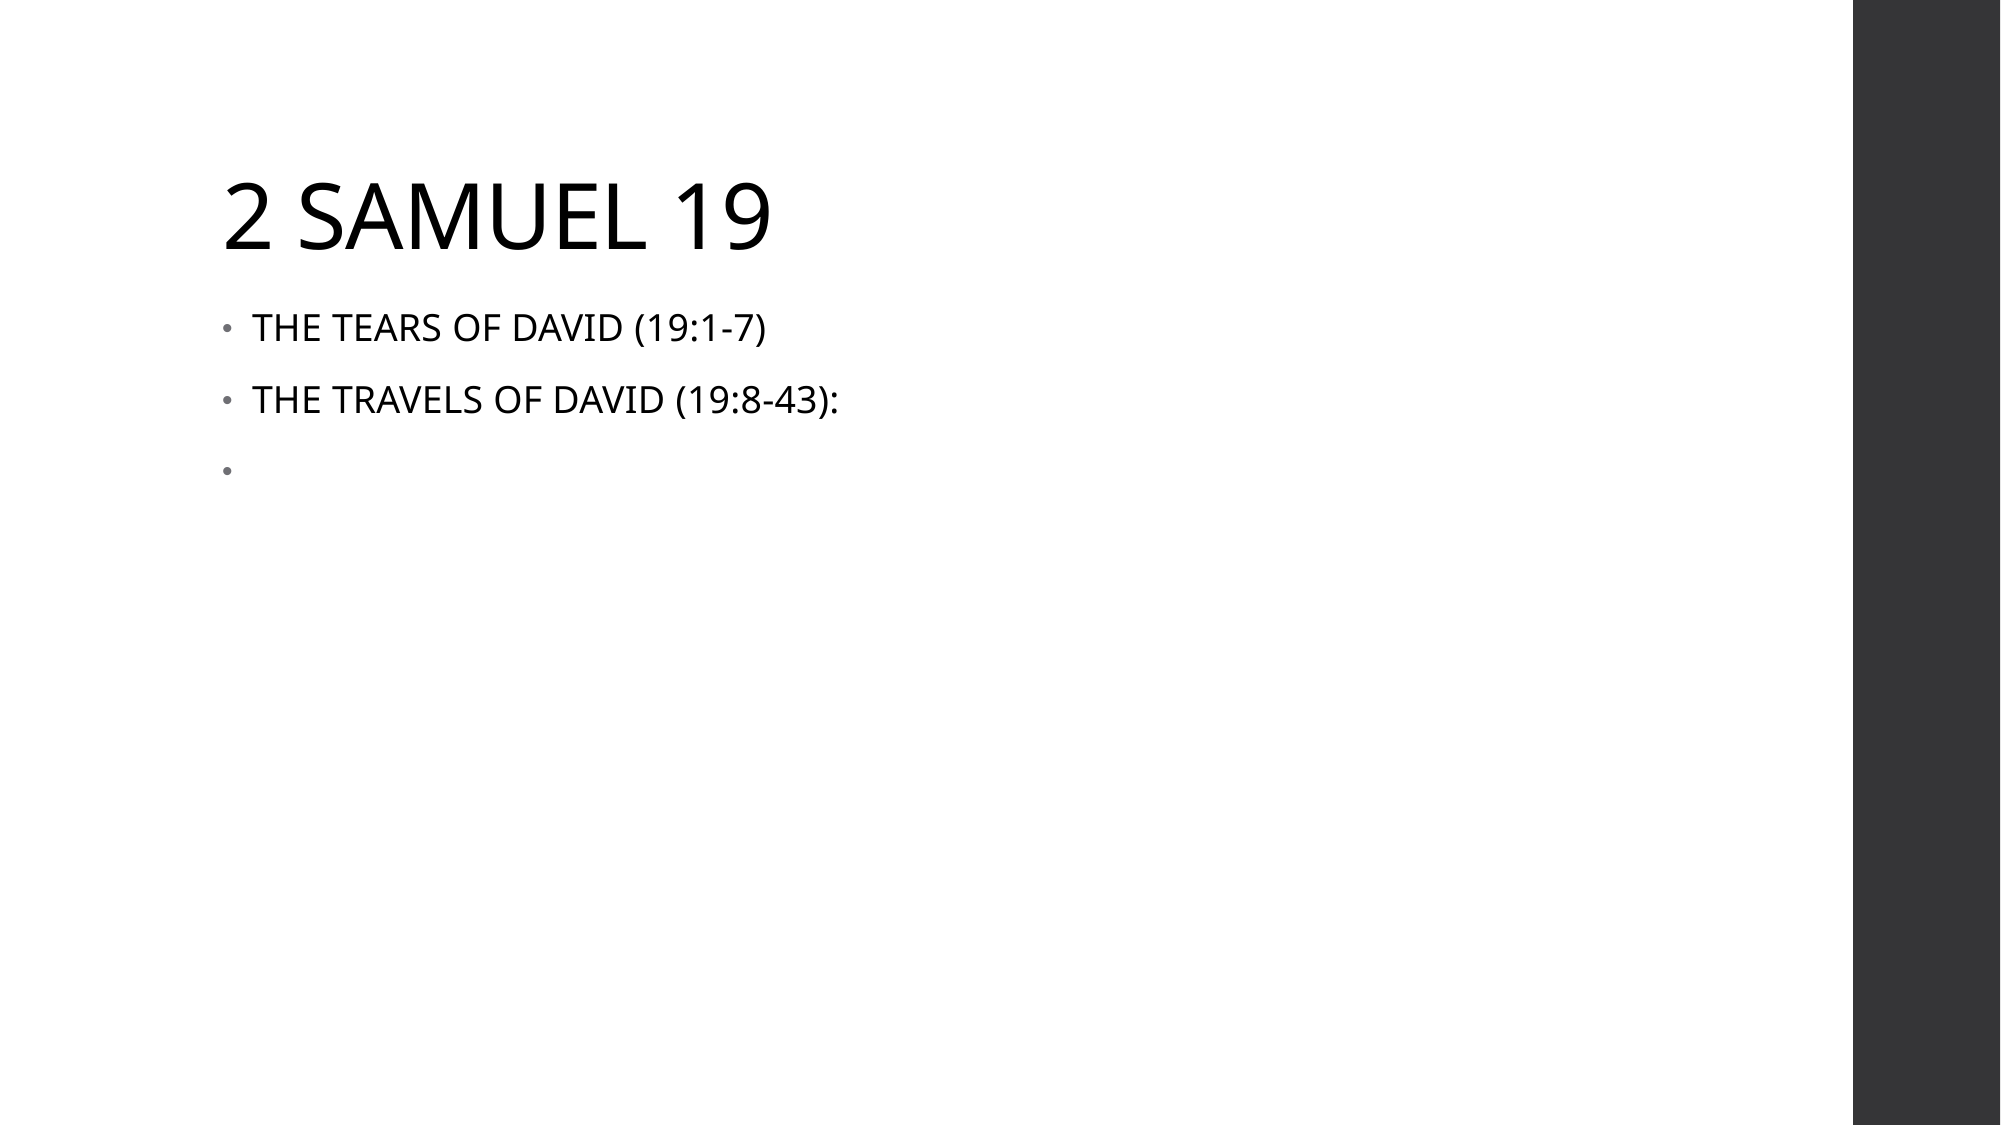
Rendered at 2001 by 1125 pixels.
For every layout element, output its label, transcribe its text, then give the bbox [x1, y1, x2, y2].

title 2 SAMUEL 19 [206, 60, 1797, 278]
list THE TEARS OF DAVID (19:1-7) THE TRAVELS OF DAVID (19:8-43): [206, 299, 1617, 1014]
